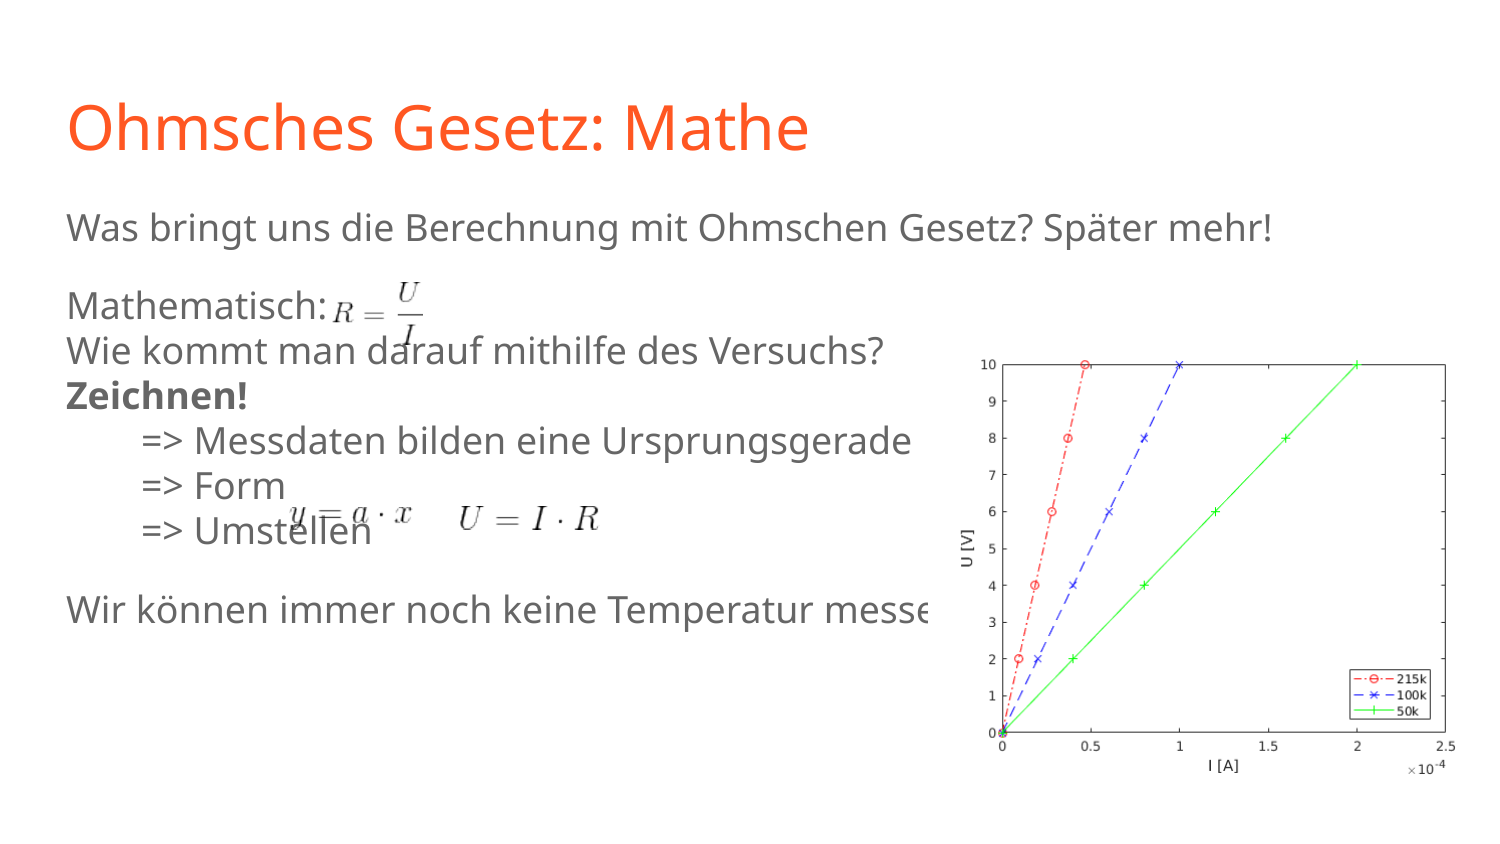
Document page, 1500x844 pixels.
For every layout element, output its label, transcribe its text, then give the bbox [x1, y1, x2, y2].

title Ohmsches Gesetz: Mathe [51, 72, 1449, 167]
picture [289, 507, 413, 530]
list Was bringt uns die Berechnung mit Ohmschen Gesetz? Später mehr! Mathematisch: Wie kommt man darauf mithilfe des Versuchs? Zeichnen! => Messdaten bilden eine Ursprungsgerade => Form => Umstellen Wir können immer noch keine Temperatur messen... [51, 189, 1449, 750]
picture [331, 282, 423, 345]
picture [928, 330, 1500, 783]
picture [460, 506, 600, 530]
